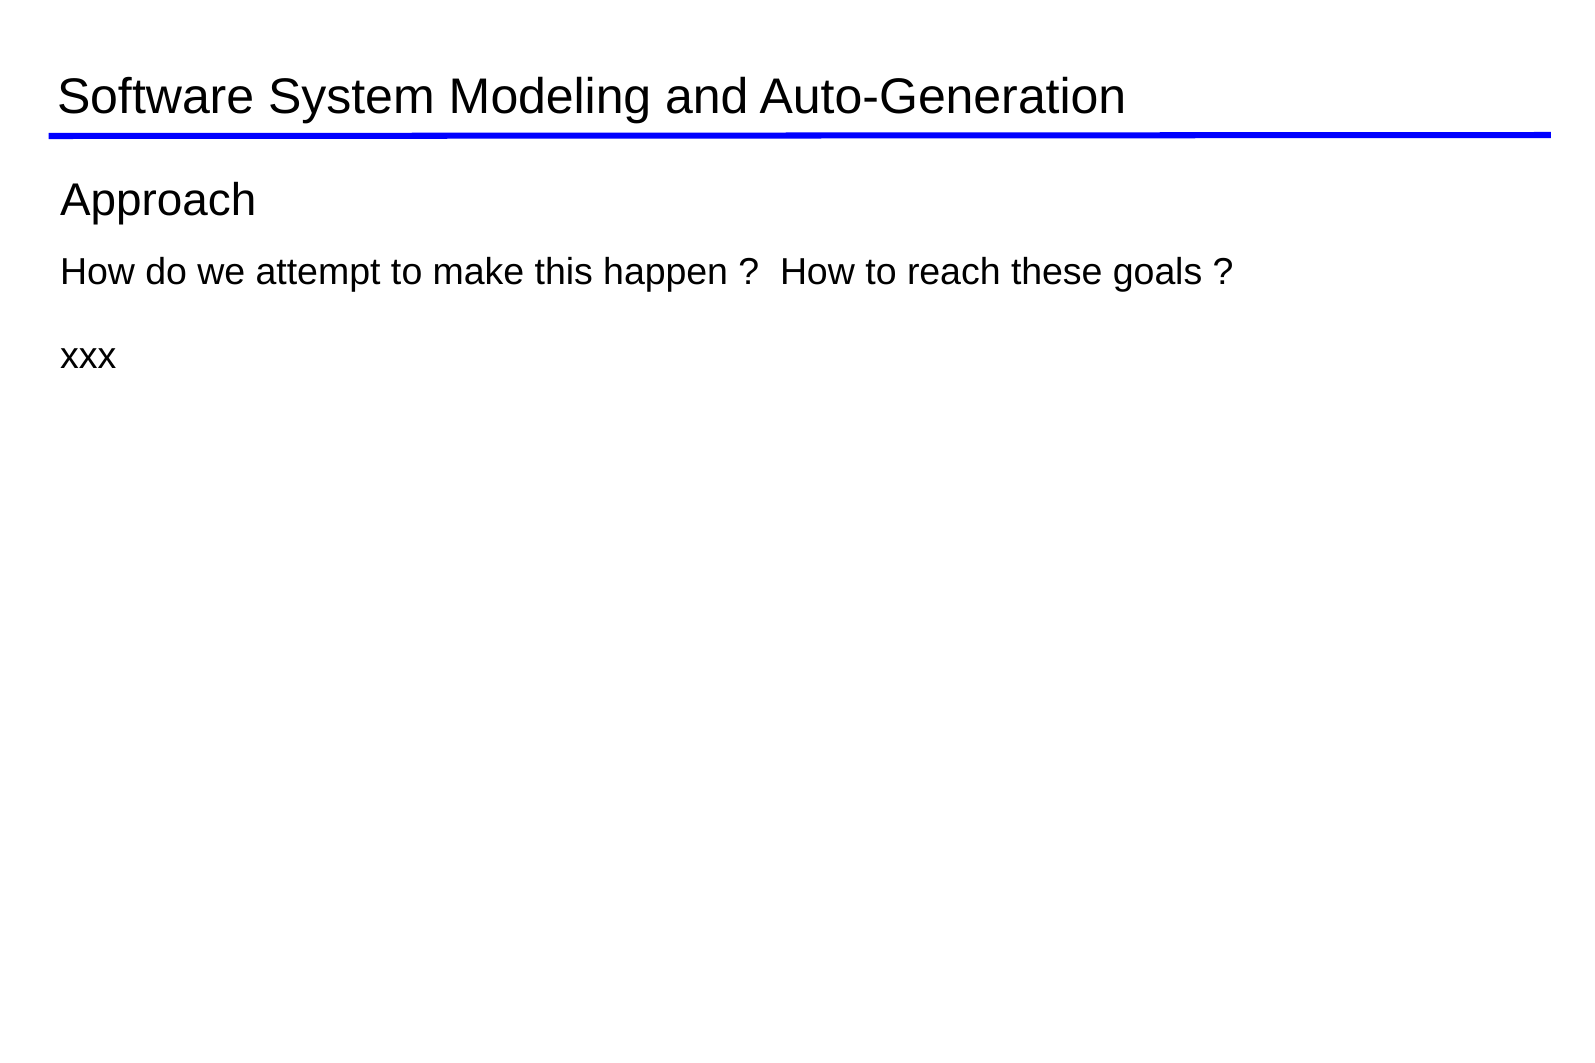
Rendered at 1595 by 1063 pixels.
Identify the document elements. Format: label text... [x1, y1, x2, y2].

text_box Software System Modeling and Auto-Generation [42, 60, 1142, 132]
text_box Approach [45, 166, 272, 233]
text_box How do we attempt to make this happen ? How to reach these goals ? xxx [45, 243, 1247, 385]
